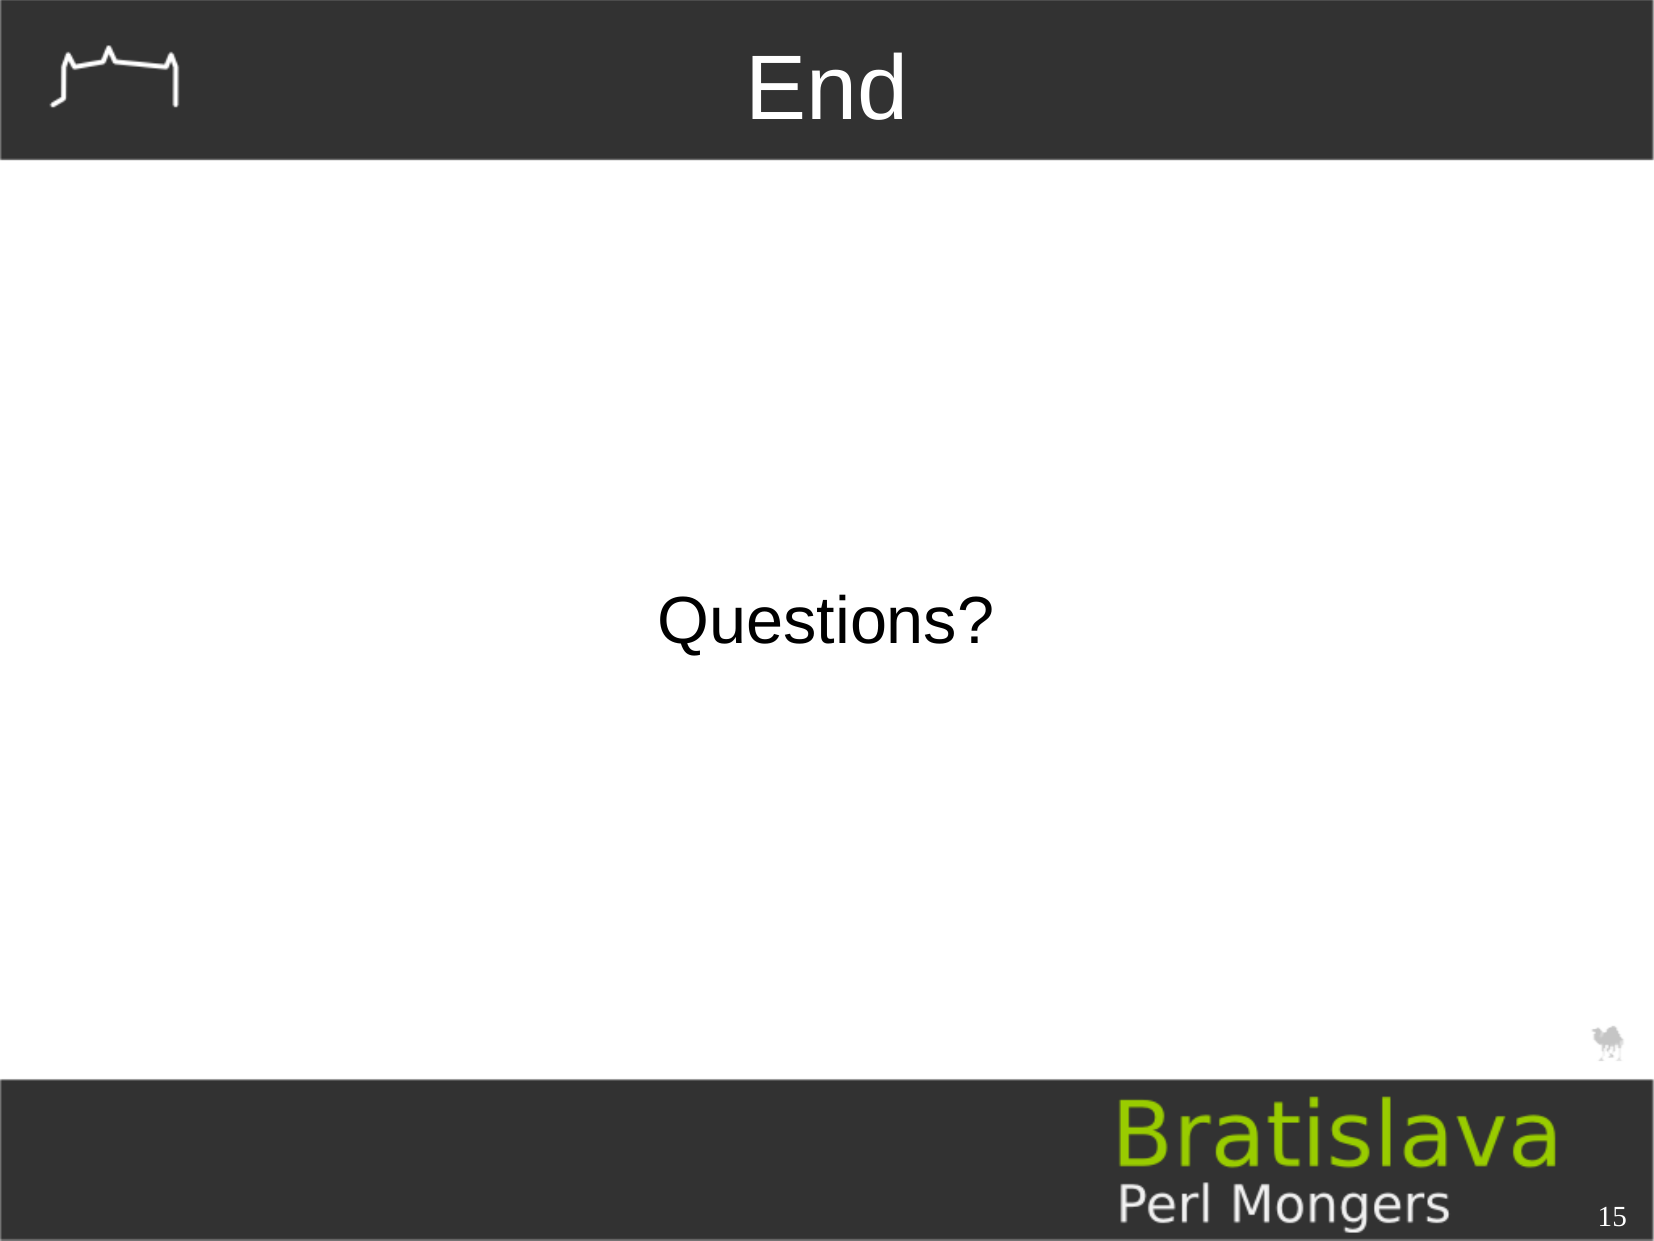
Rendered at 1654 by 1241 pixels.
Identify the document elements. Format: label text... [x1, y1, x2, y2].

text_box Questions? [642, 575, 1011, 665]
title End [76, 36, 1577, 140]
picture [0, 0, 1654, 1241]
